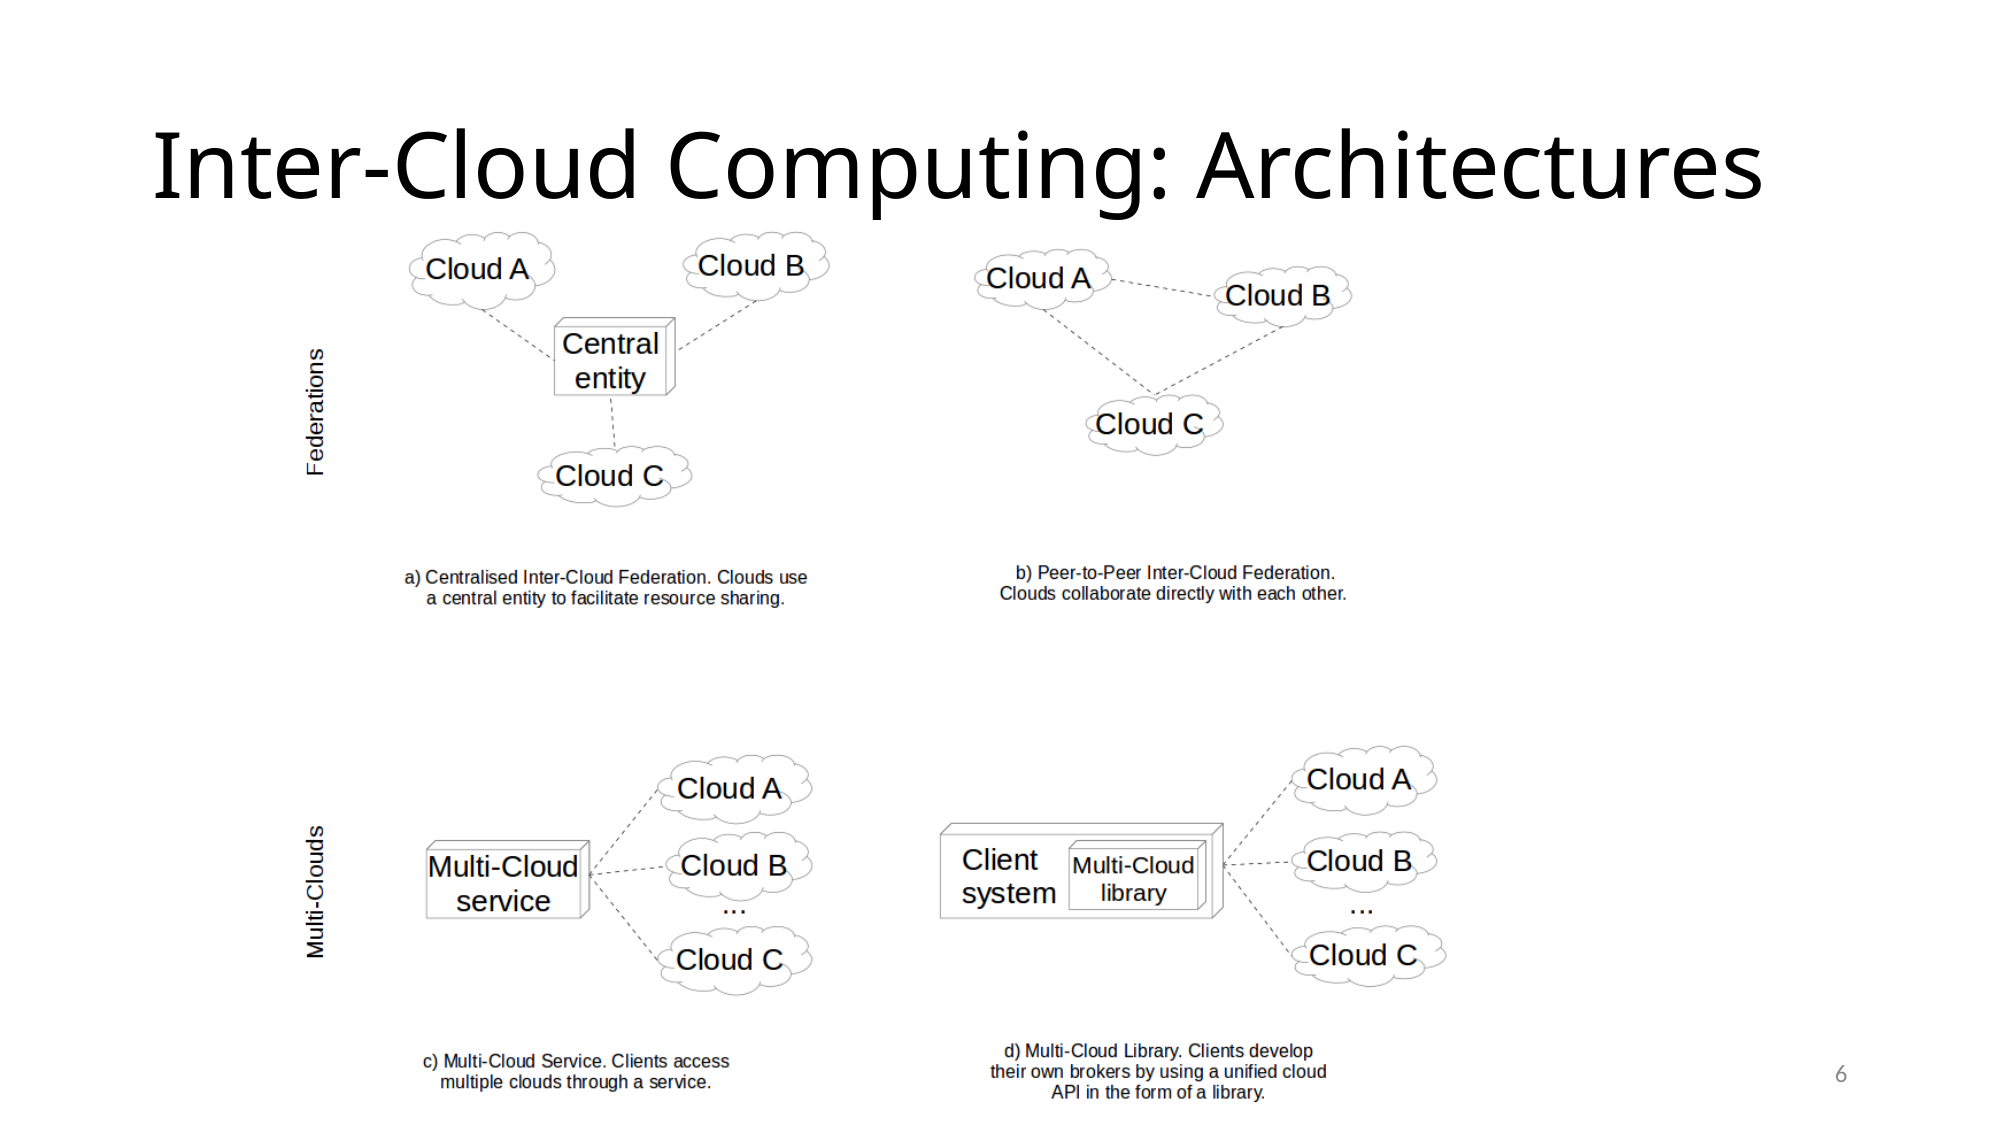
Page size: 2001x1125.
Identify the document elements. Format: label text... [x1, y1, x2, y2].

picture [292, 224, 1457, 1109]
title Inter-Cloud Computing: Architectures [137, 59, 1863, 278]
slide_number <number> [1457, 1042, 1863, 1103]
